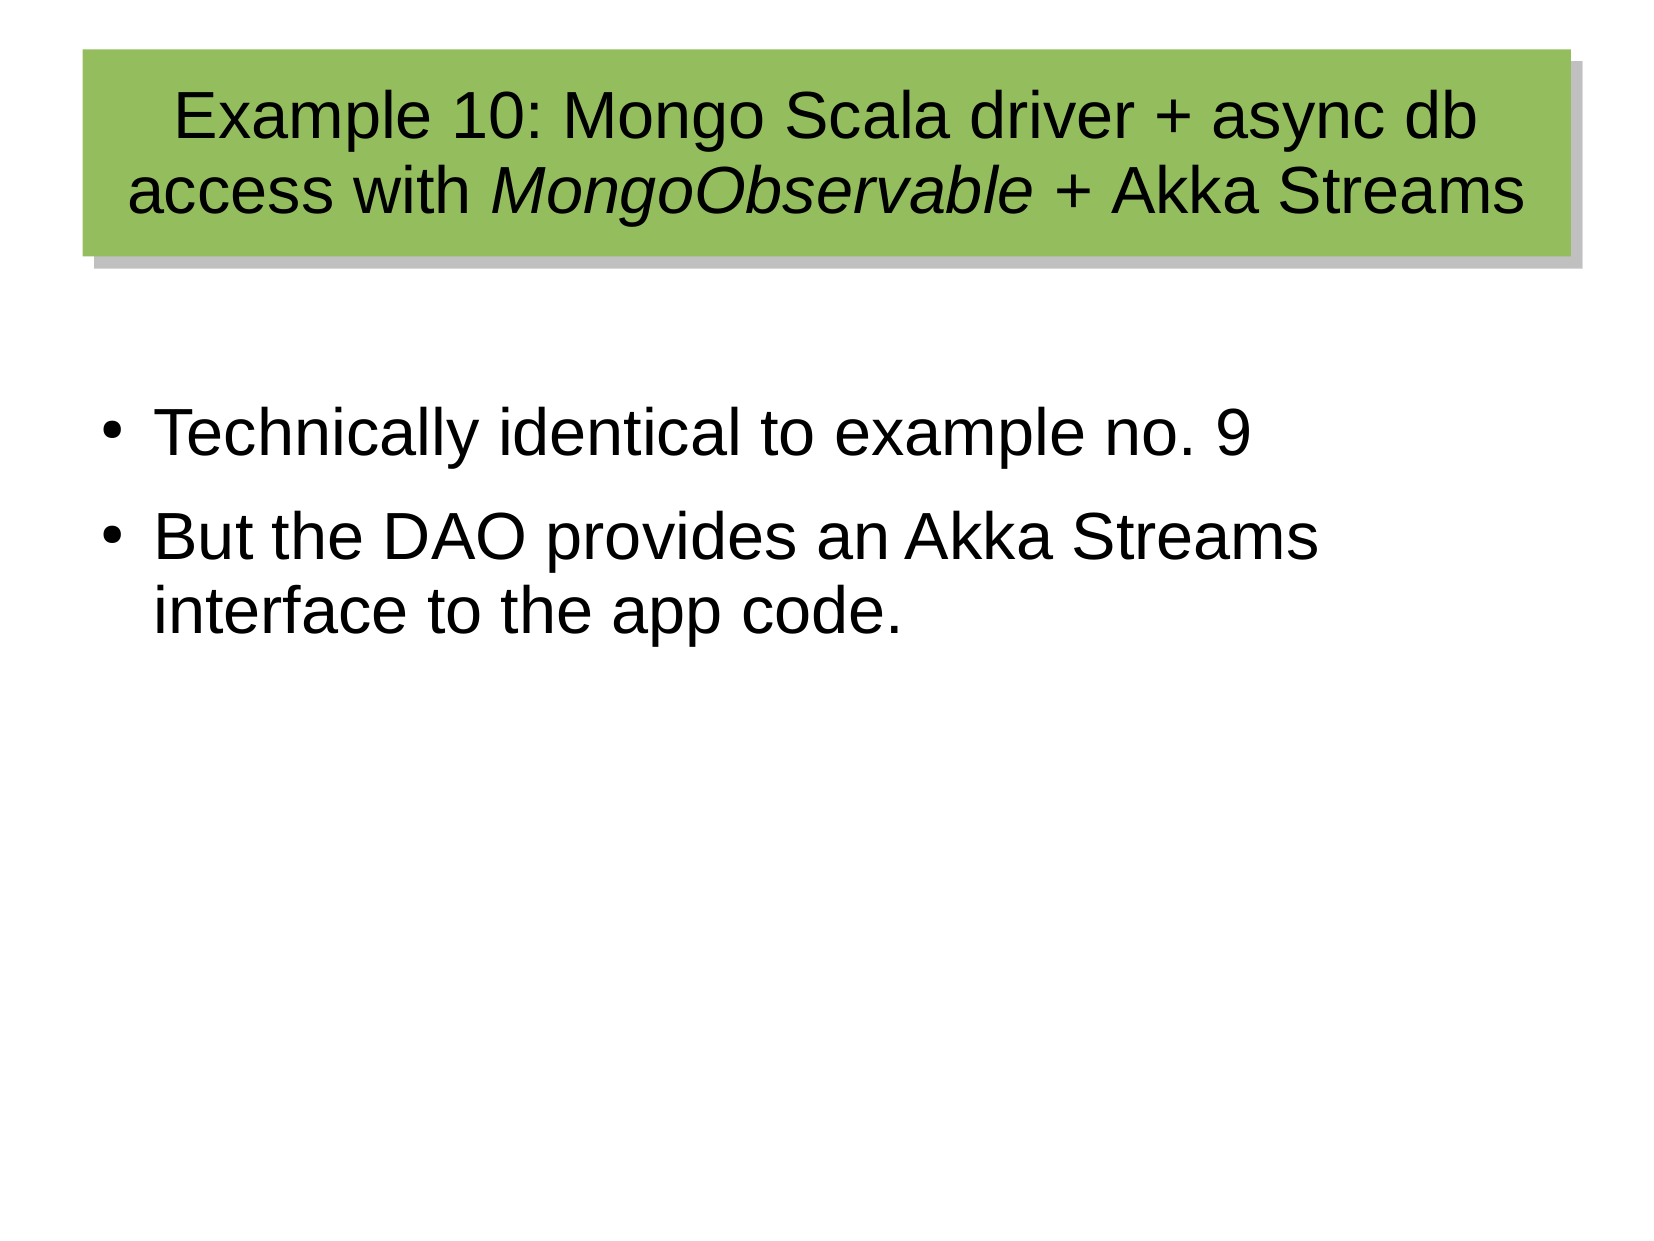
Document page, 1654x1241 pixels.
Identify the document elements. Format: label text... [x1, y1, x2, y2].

list Technically identical to example no. 9 But the DAO provides an Akka Streams interface to the app code. [82, 290, 1571, 1170]
title Example 10: Mongo Scala driver + async db access with MongoObservable + Akka Streams [82, 49, 1571, 257]
